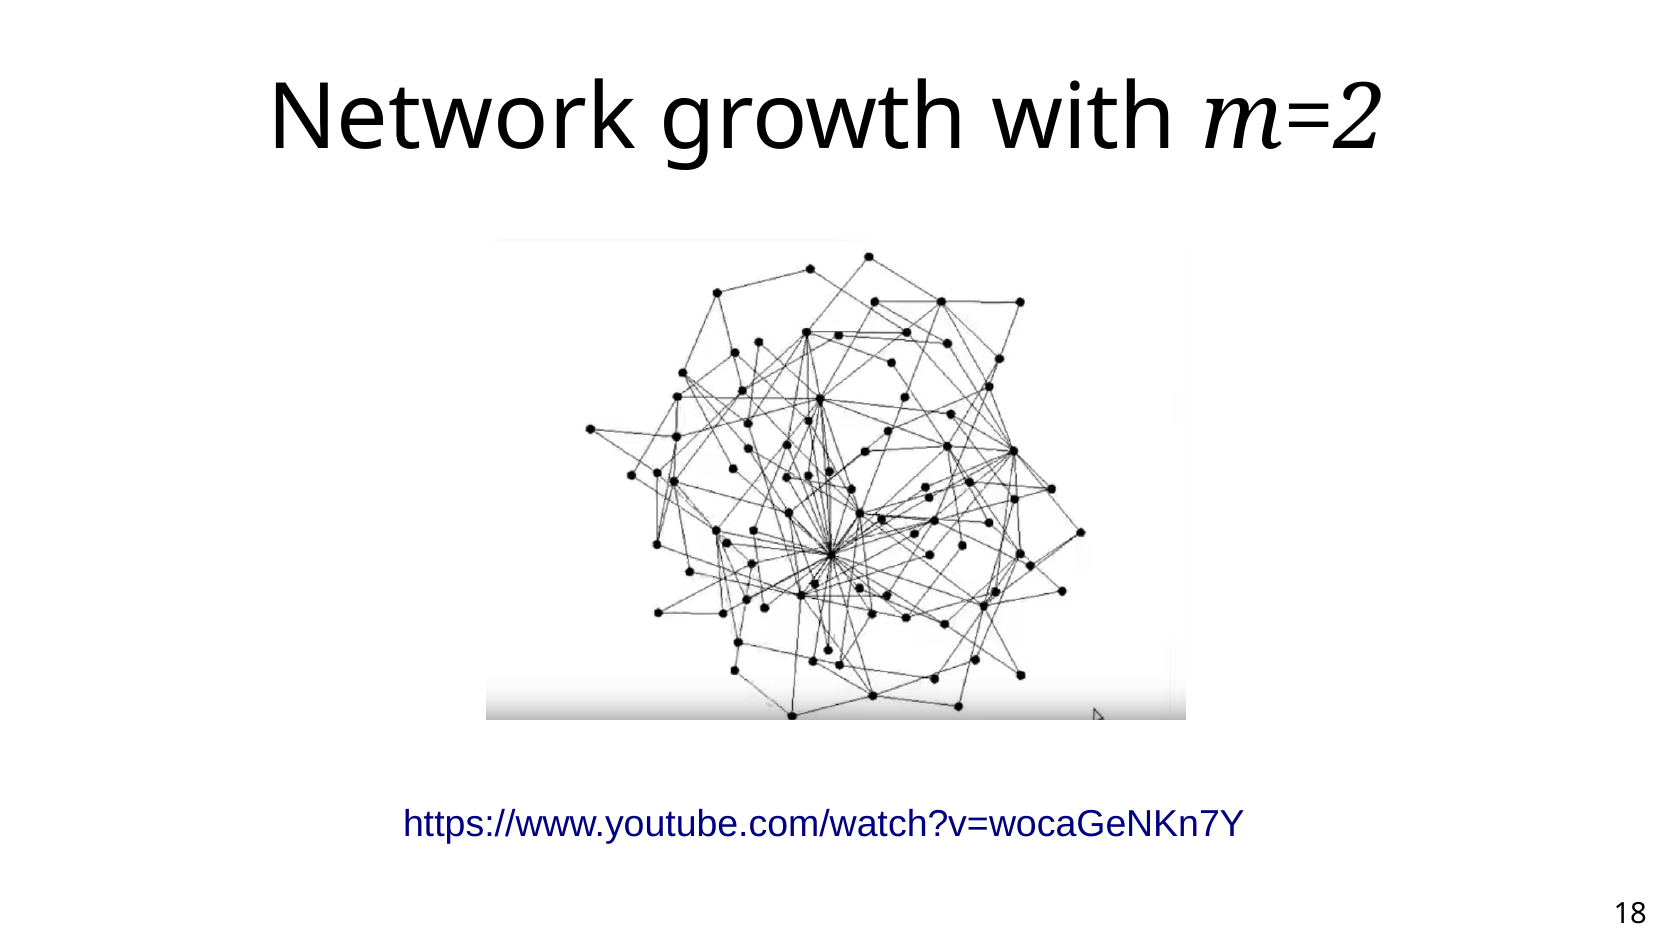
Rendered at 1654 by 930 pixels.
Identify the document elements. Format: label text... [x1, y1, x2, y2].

text_box https://www.youtube.com/watch?v=wocaGeNKn7Y [388, 795, 1261, 852]
title Network growth with m=2 [82, 1, 1571, 225]
picture [486, 239, 1186, 720]
